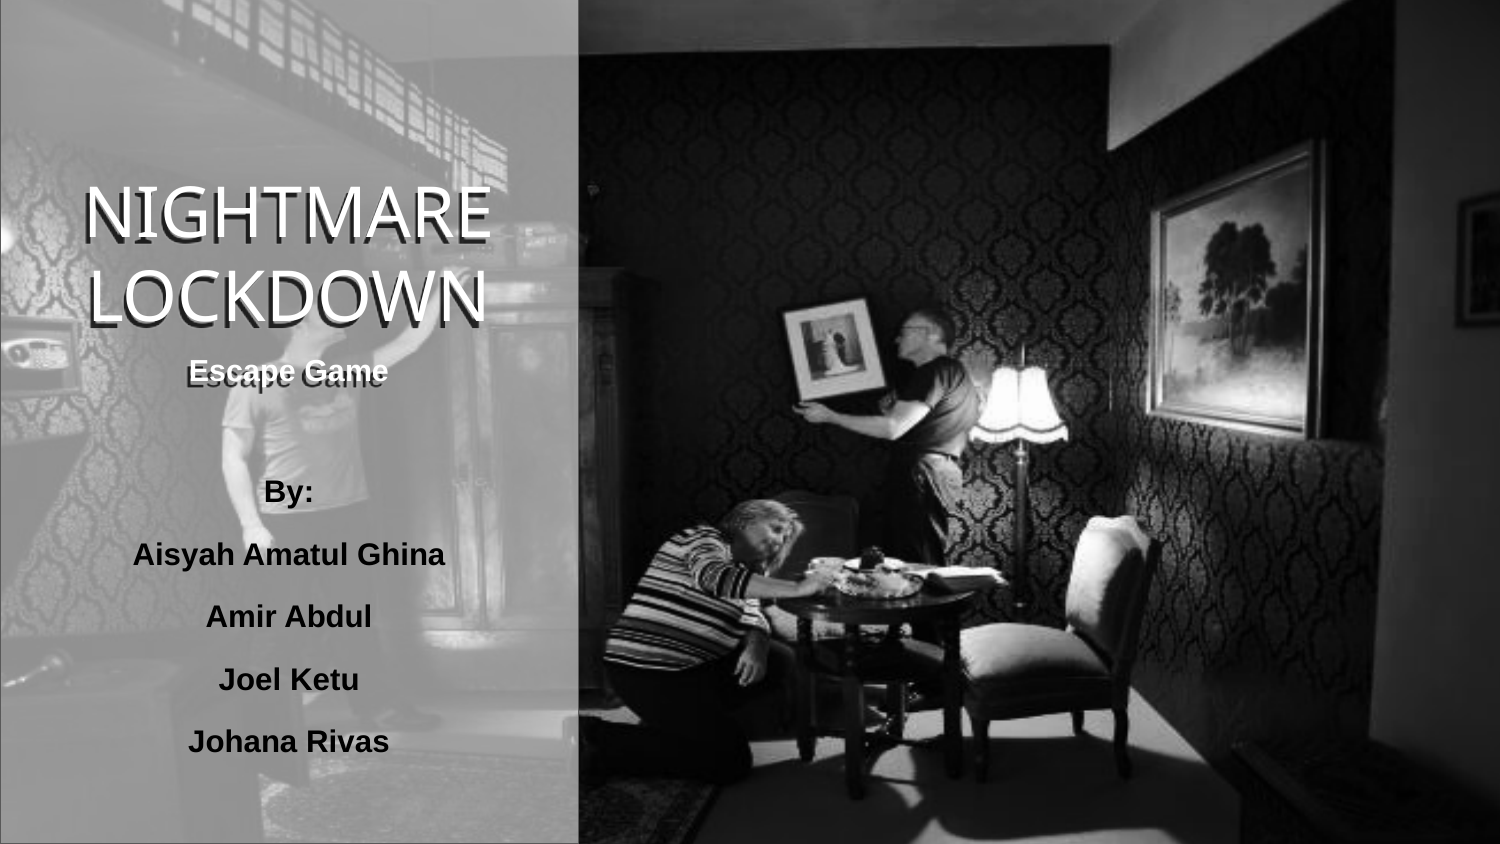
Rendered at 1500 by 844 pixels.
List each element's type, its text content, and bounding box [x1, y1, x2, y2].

picture [579, 0, 1500, 844]
text_box [0, 0, 579, 844]
subtitle By: Aisyah Amatul Ghina Amir Abdul Joel Ketu Johana Rivas [67, 456, 511, 754]
title NIGHTMARE LOCKDOWN Escape Game [42, 42, 537, 403]
